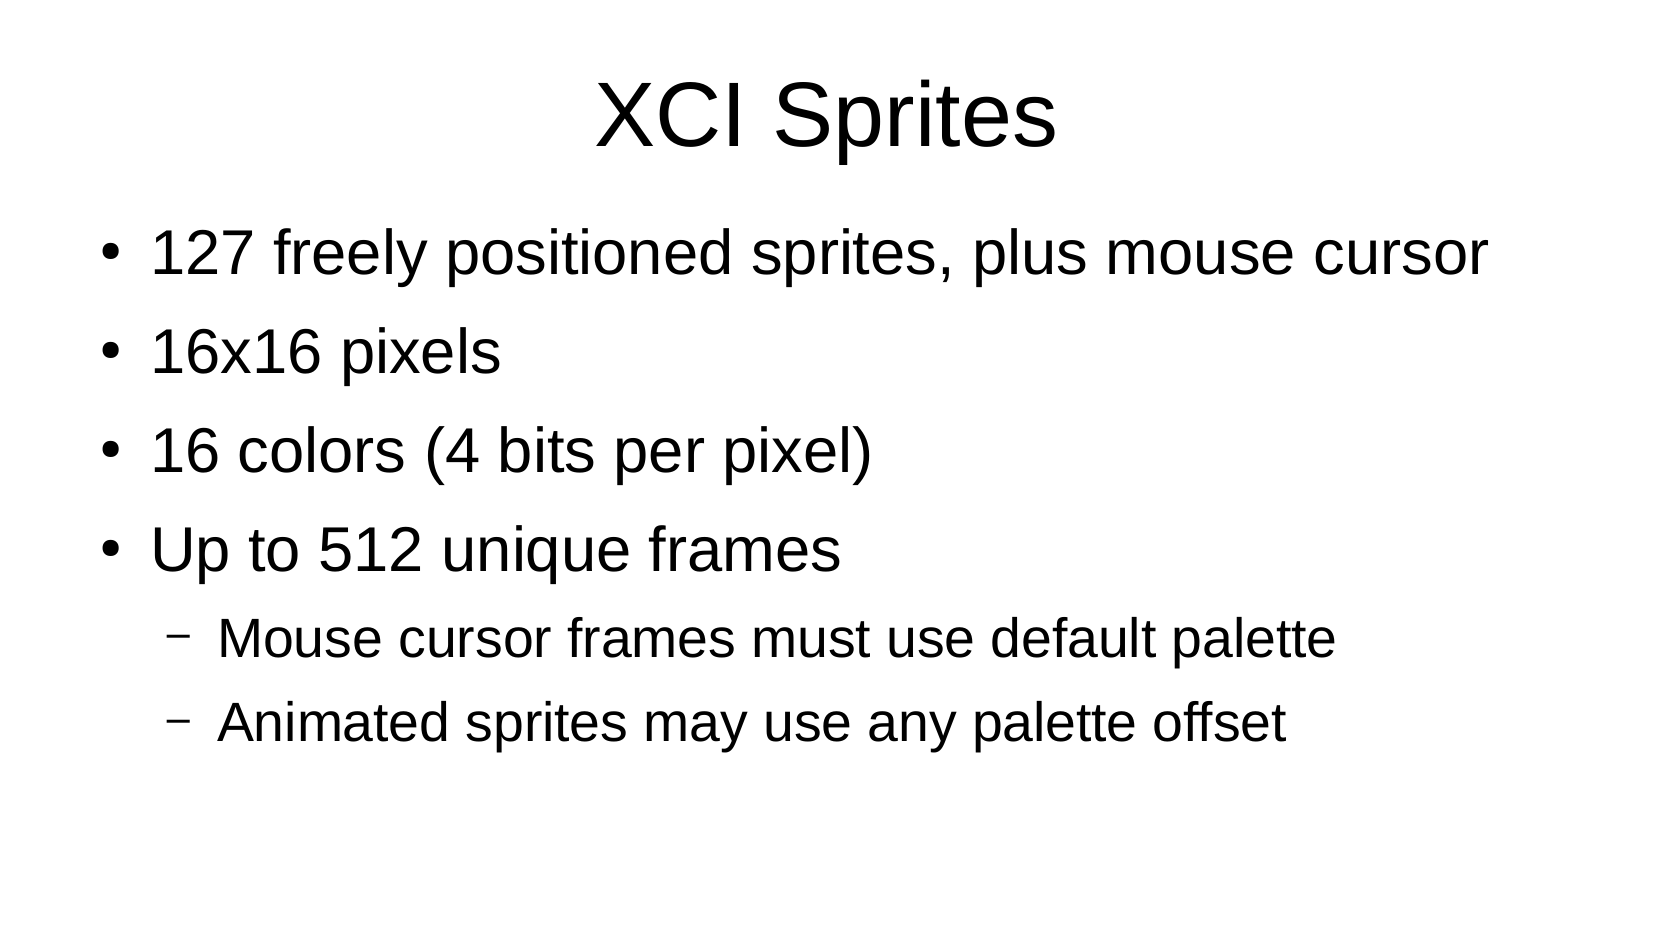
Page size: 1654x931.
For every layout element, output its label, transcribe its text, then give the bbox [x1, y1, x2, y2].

title XCI Sprites [82, 37, 1571, 193]
list 127 freely positioned sprites, plus mouse cursor 16x16 pixels 16 colors (4 bits per pixel) Up to 512 unique frames Mouse cursor frames must use default palette Animated sprites may use any palette offset [82, 217, 1571, 758]
